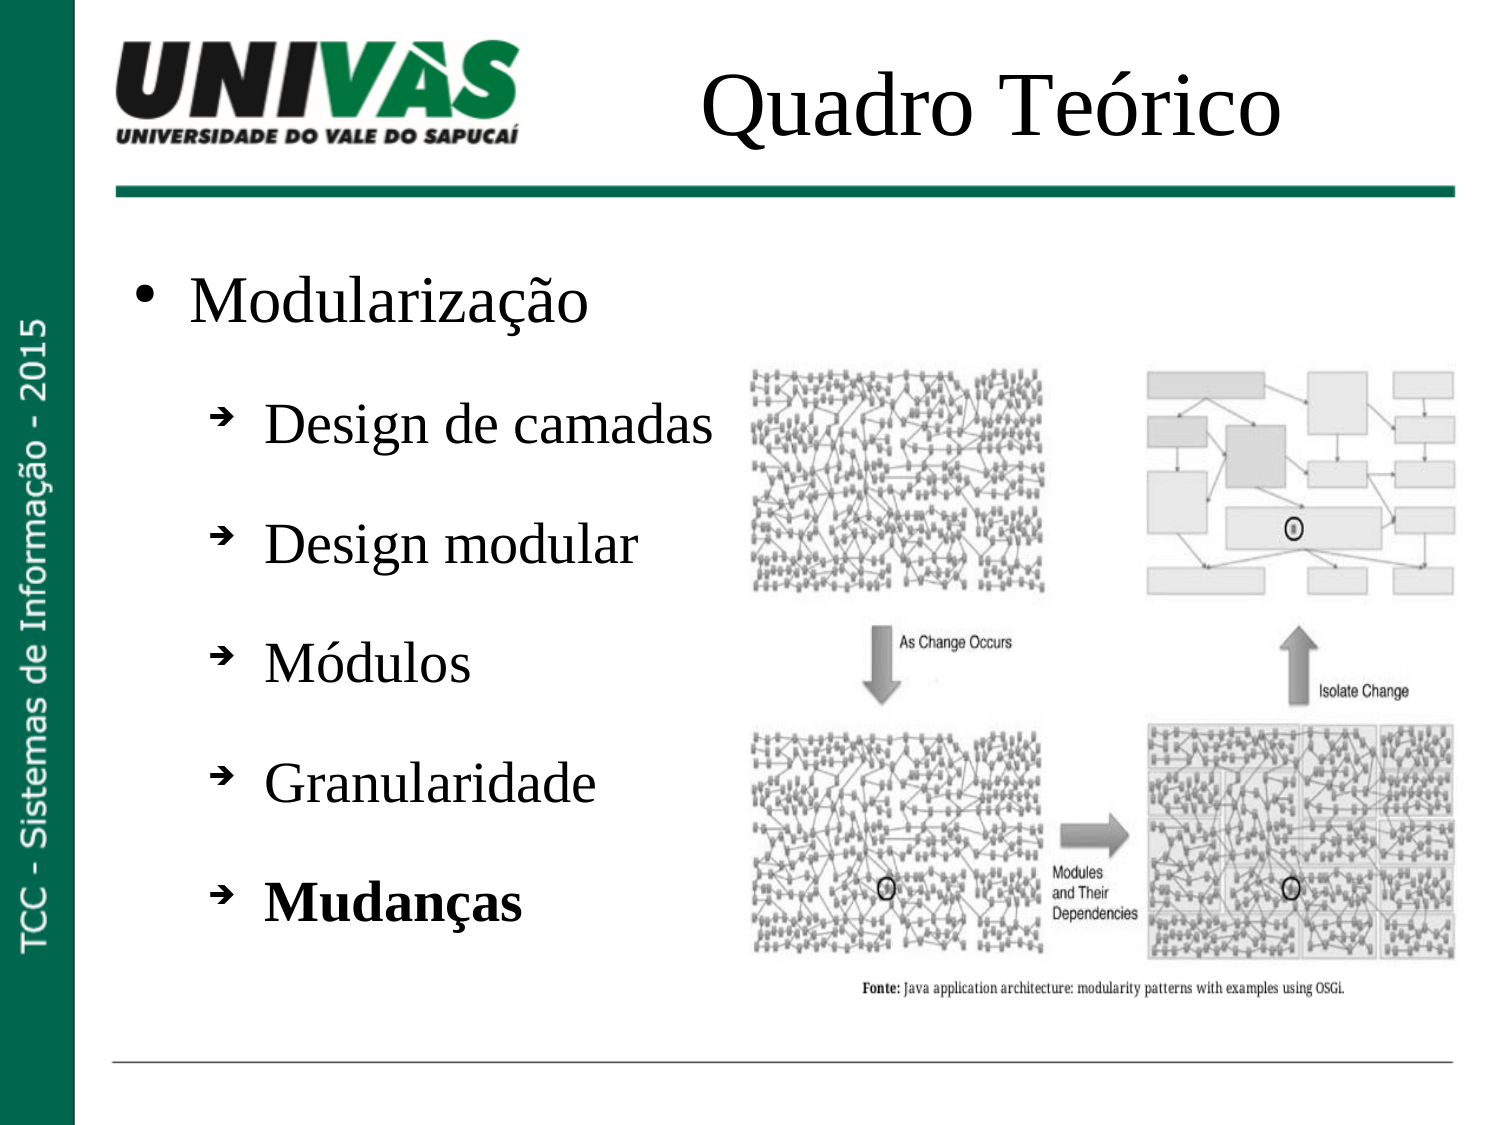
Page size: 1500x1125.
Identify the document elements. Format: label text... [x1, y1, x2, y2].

title Quadro Teórico [531, 23, 1454, 174]
text_box Modularização Design de camadas Design modular Módulos Granularidade Mudanças [118, 208, 1453, 957]
picture [0, 0, 1500, 1125]
